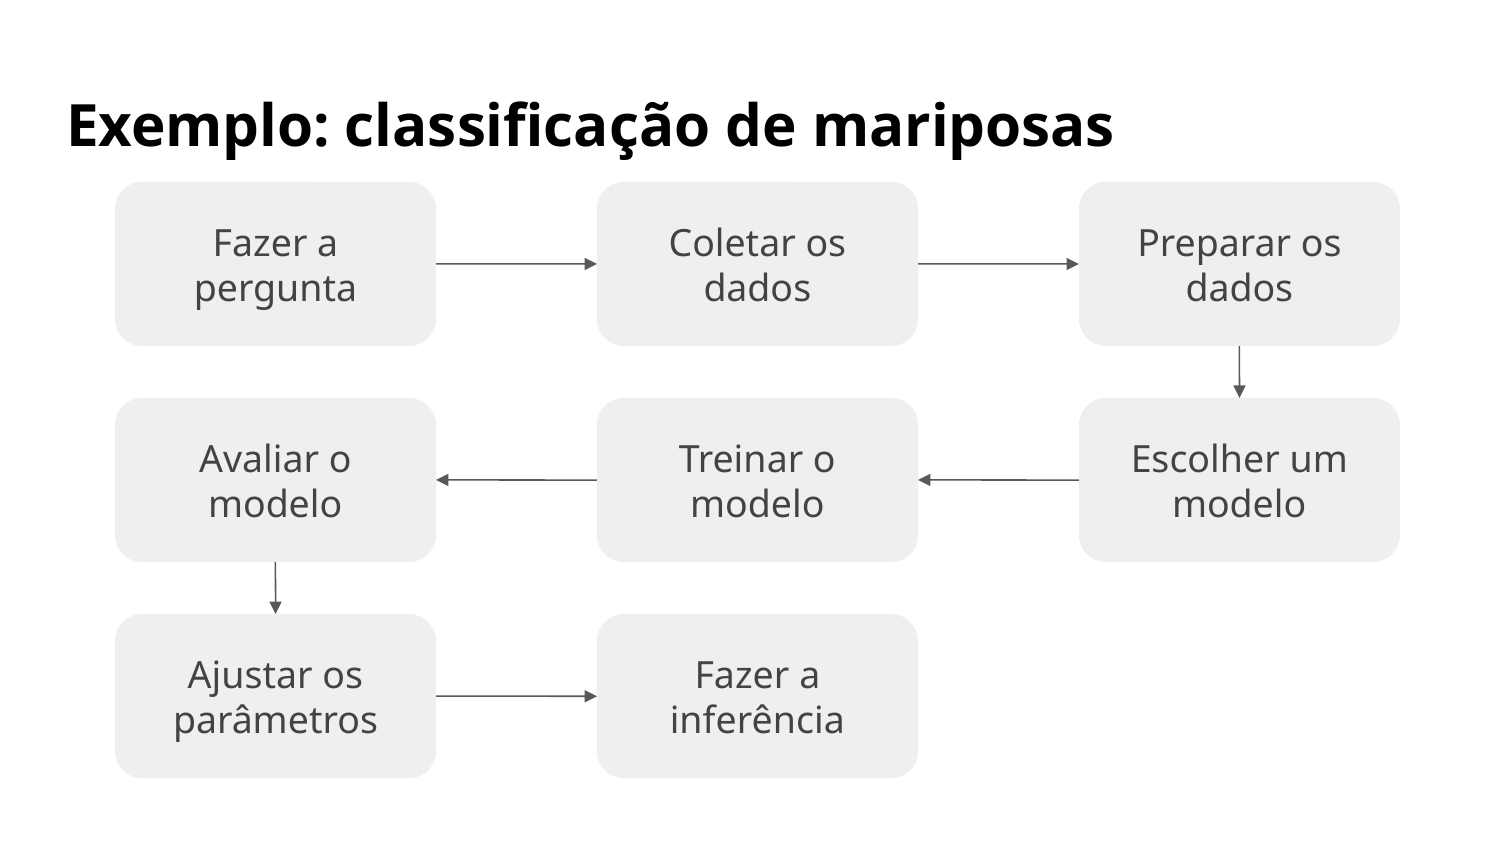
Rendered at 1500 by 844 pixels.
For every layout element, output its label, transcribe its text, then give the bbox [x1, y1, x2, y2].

text_box Coletar os dados [596, 181, 919, 347]
text_box Avaliar o modelo [114, 397, 437, 563]
text_box Preparar os dados [1078, 181, 1401, 347]
text_box Fazer a pergunta [114, 181, 437, 347]
text_box Ajustar os parâmetros [114, 613, 437, 779]
title Exemplo: classificação de mariposas [51, 72, 1449, 167]
text_box Escolher um modelo [1078, 397, 1401, 563]
text_box Treinar o modelo [596, 397, 919, 563]
text_box Fazer a inferência [596, 613, 919, 779]
